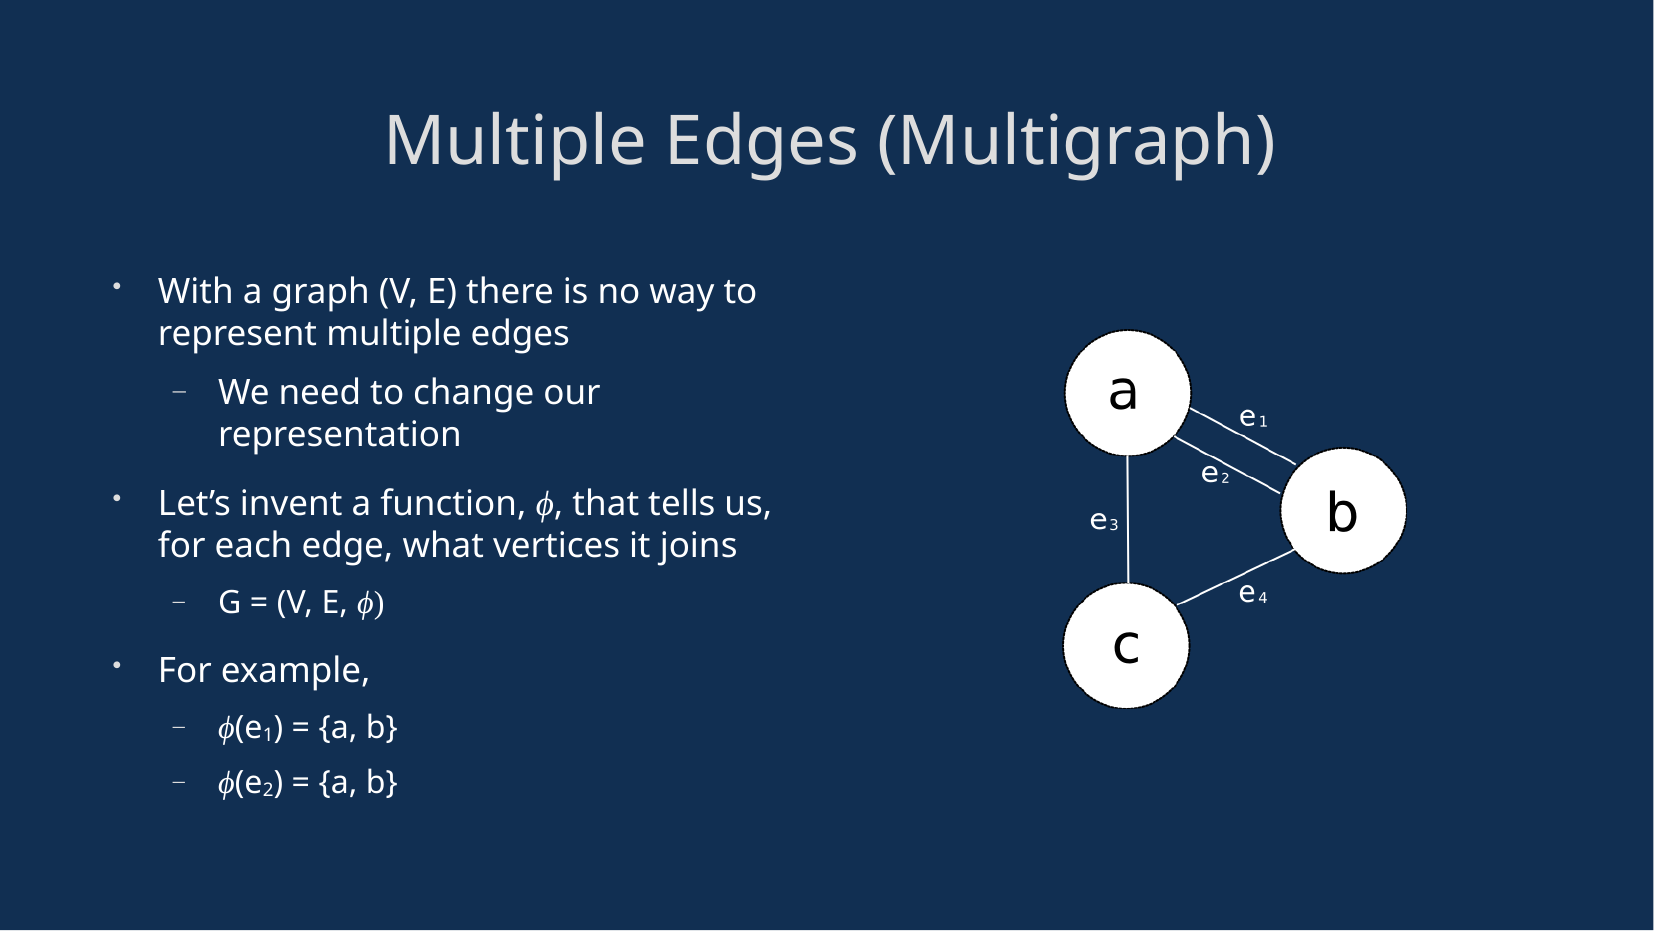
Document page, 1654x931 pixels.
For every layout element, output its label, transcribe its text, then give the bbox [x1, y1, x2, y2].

picture [1062, 329, 1407, 709]
list With a graph (V, E) there is no way to represent multiple edges We need to change our representation Let’s invent a function, ϕ, that tells us, for each edge, what vertices it joins G = (V, E, ϕ) For example, ϕ(e1) = {a, b} ϕ(e2) = {a, b} [97, 268, 813, 806]
title Multiple Edges (Multigraph) [97, 56, 1563, 220]
